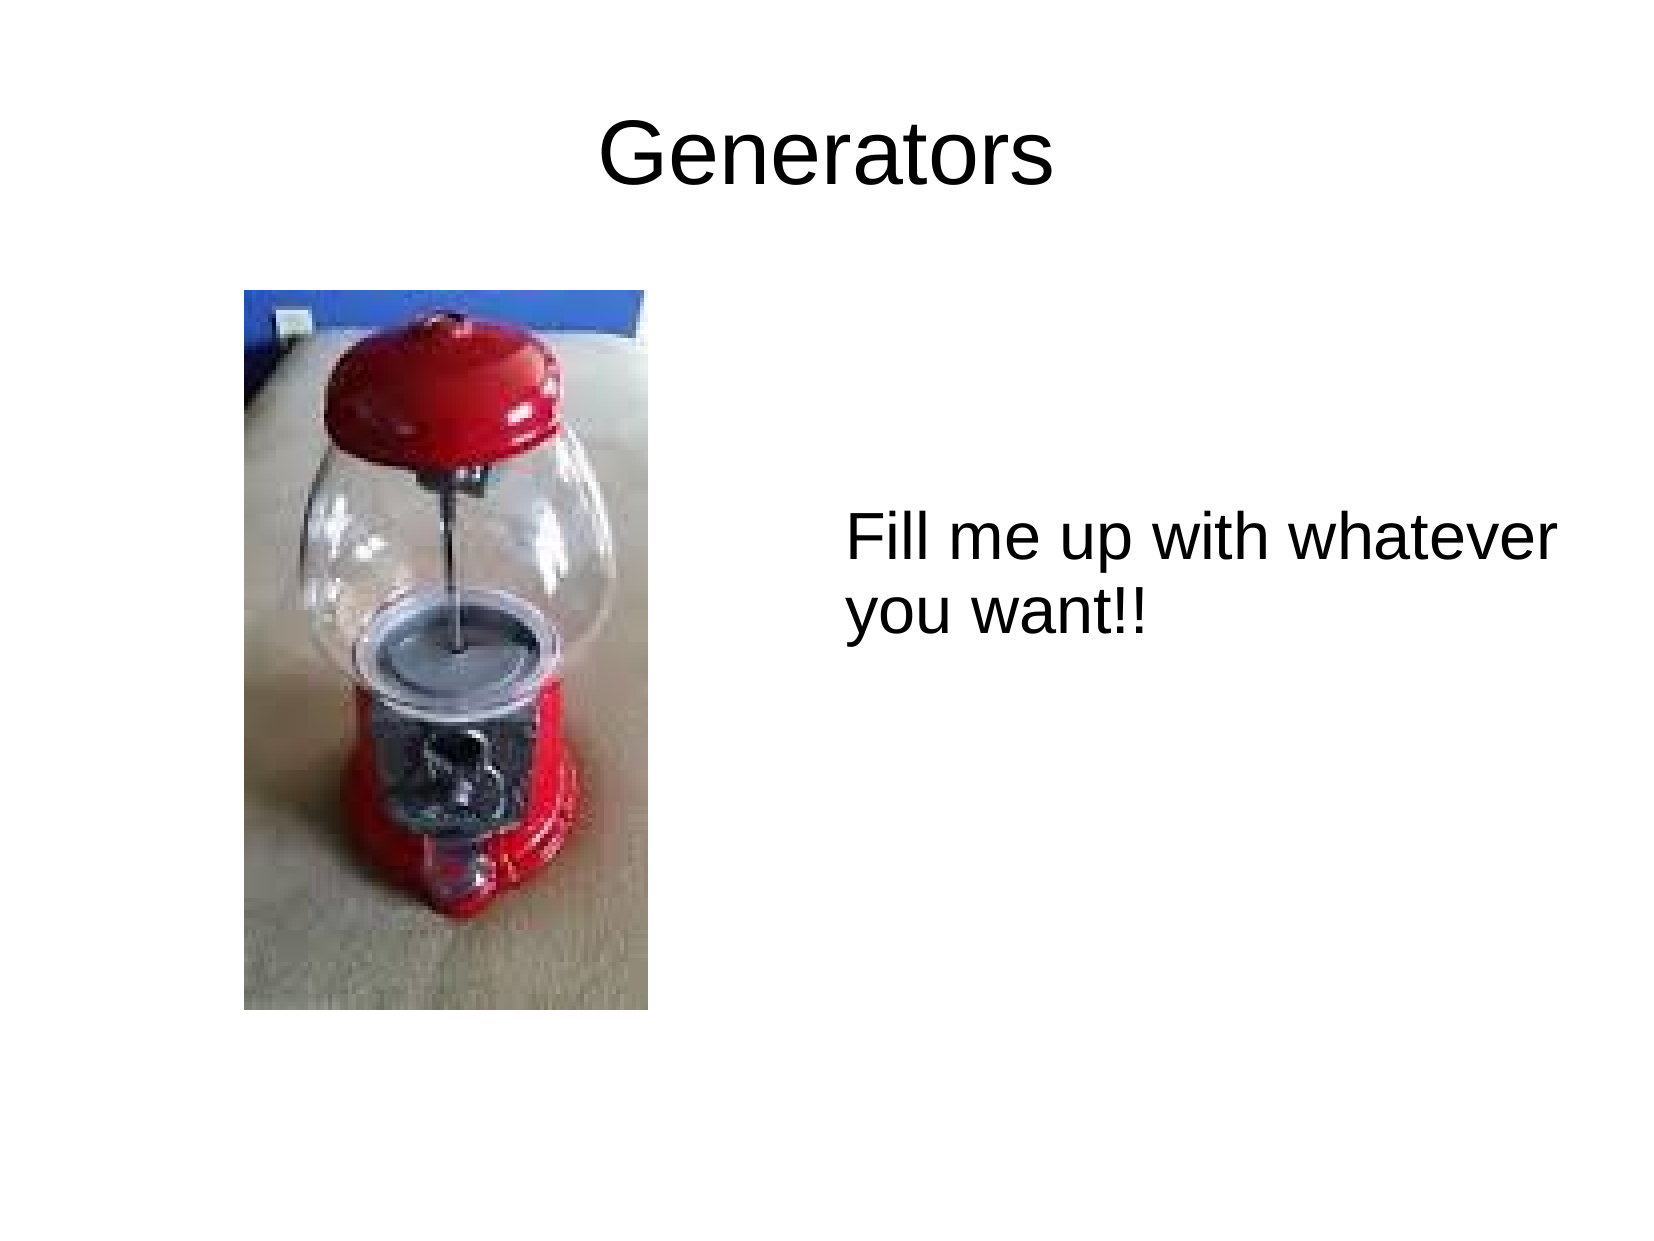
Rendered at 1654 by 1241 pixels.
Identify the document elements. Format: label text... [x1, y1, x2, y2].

picture [244, 290, 648, 1010]
list Fill me up with whatever you want!! [845, 290, 1572, 1010]
title Generators [82, 49, 1571, 257]
